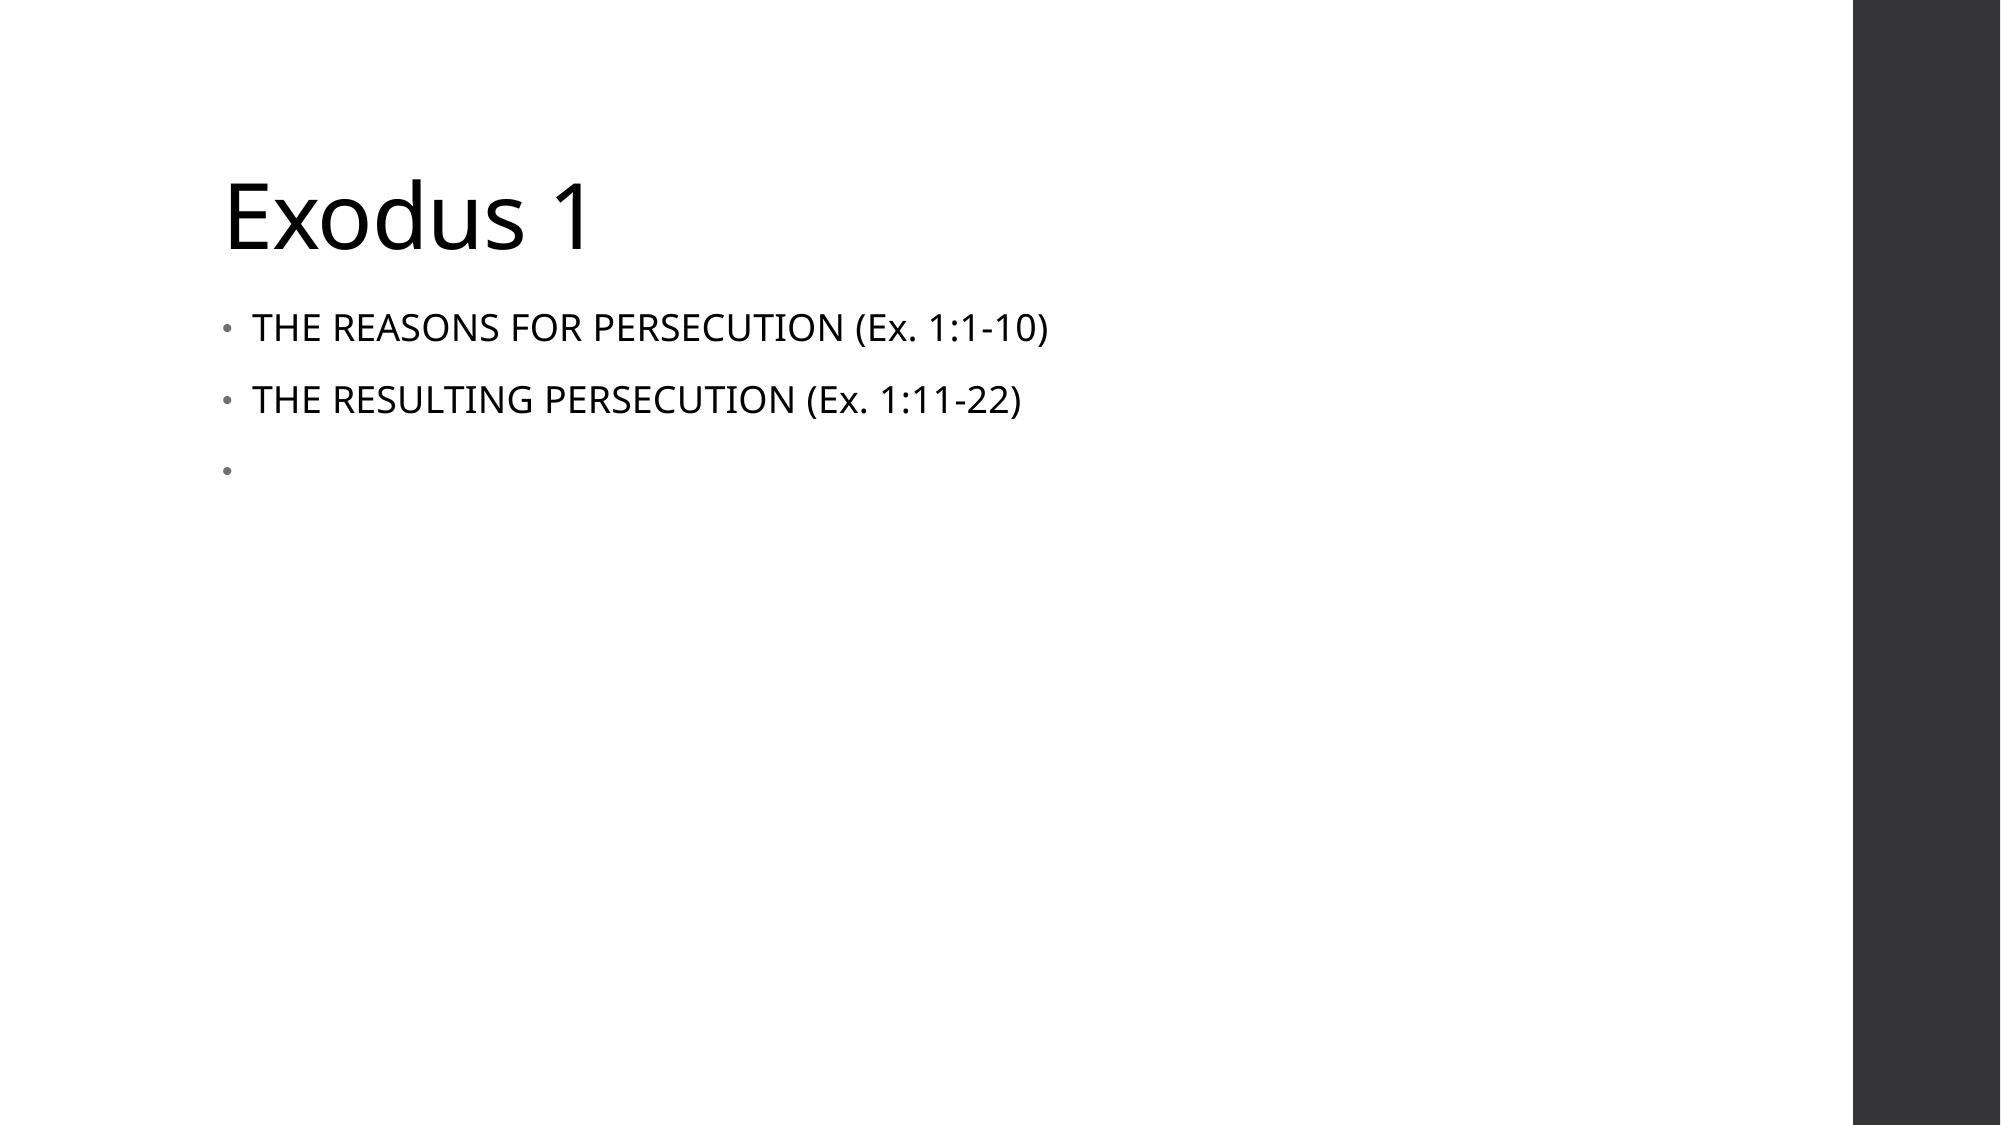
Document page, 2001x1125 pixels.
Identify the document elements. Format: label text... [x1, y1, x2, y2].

list THE REASONS FOR PERSECUTION (Ex. 1:1-10) THE RESULTING PERSECUTION (Ex. 1:11-22) [206, 299, 1617, 1014]
title Exodus 1 [206, 60, 1797, 278]
